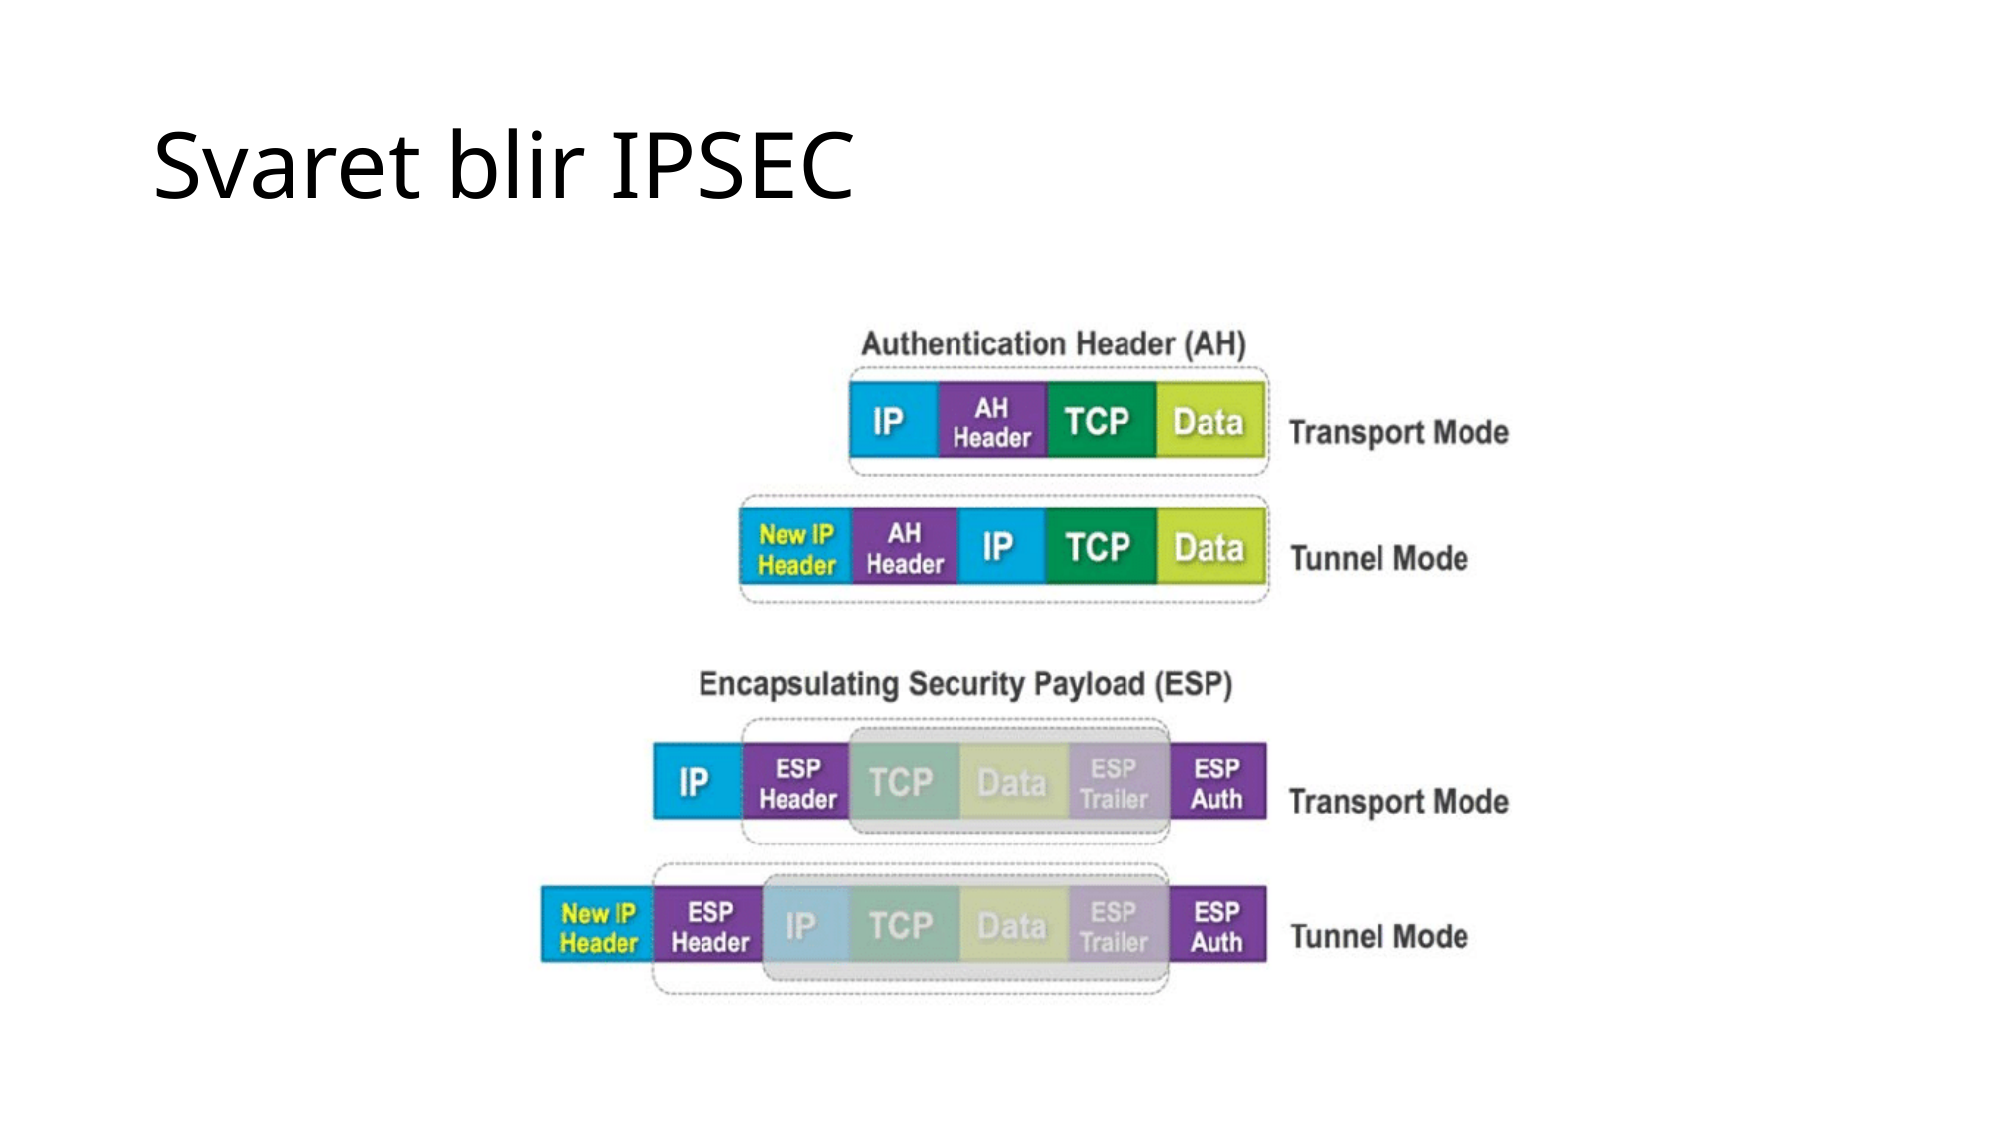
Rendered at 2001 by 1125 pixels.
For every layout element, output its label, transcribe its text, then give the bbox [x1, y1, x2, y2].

title Svaret blir IPSEC [137, 59, 1863, 278]
picture [483, 299, 1518, 1014]
